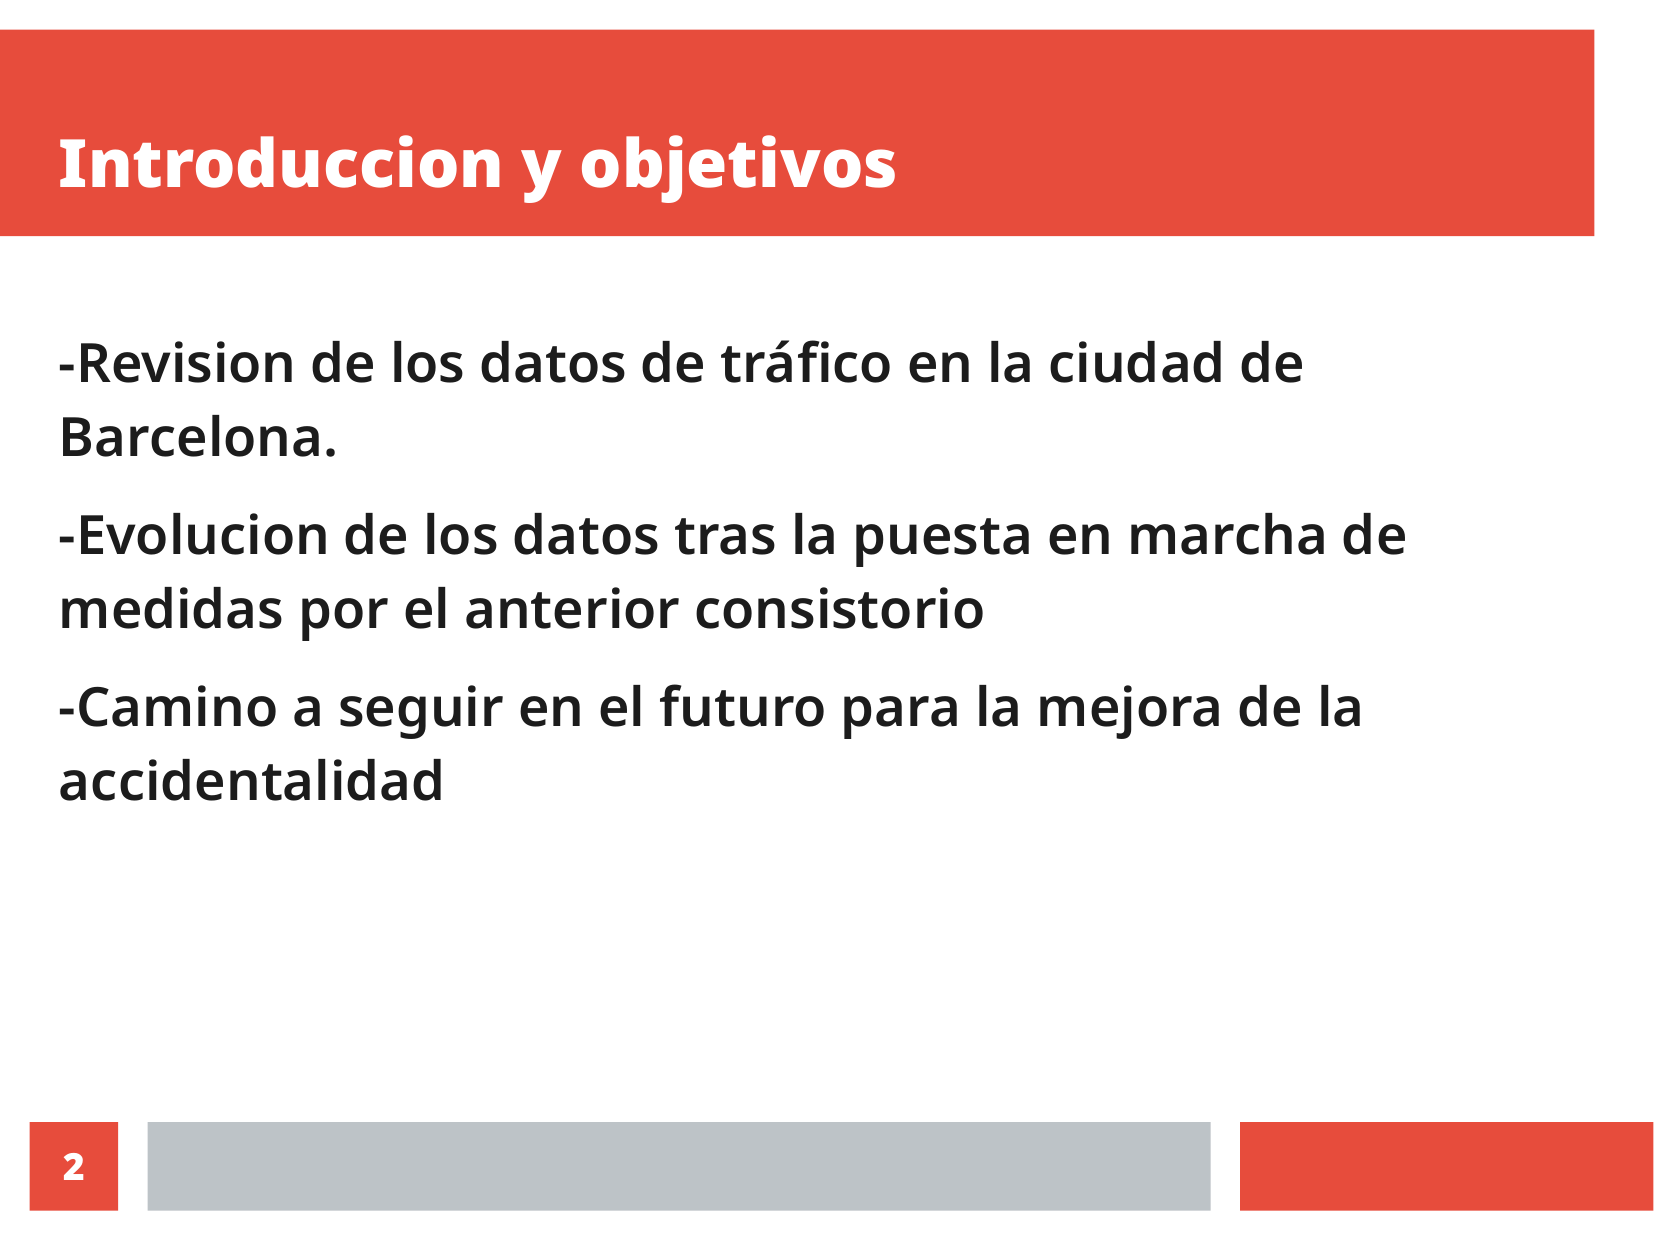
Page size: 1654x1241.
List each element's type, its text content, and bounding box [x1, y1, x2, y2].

title Introduccion y objetivos [59, 59, 1595, 207]
list -Revision de los datos de tráfico en la ciudad de Barcelona. -Evolucion de los datos tras la puesta en marcha de medidas por el anterior consistorio -Camino a seguir en el futuro para la mejora de la accidentalidad [59, 324, 1565, 1093]
